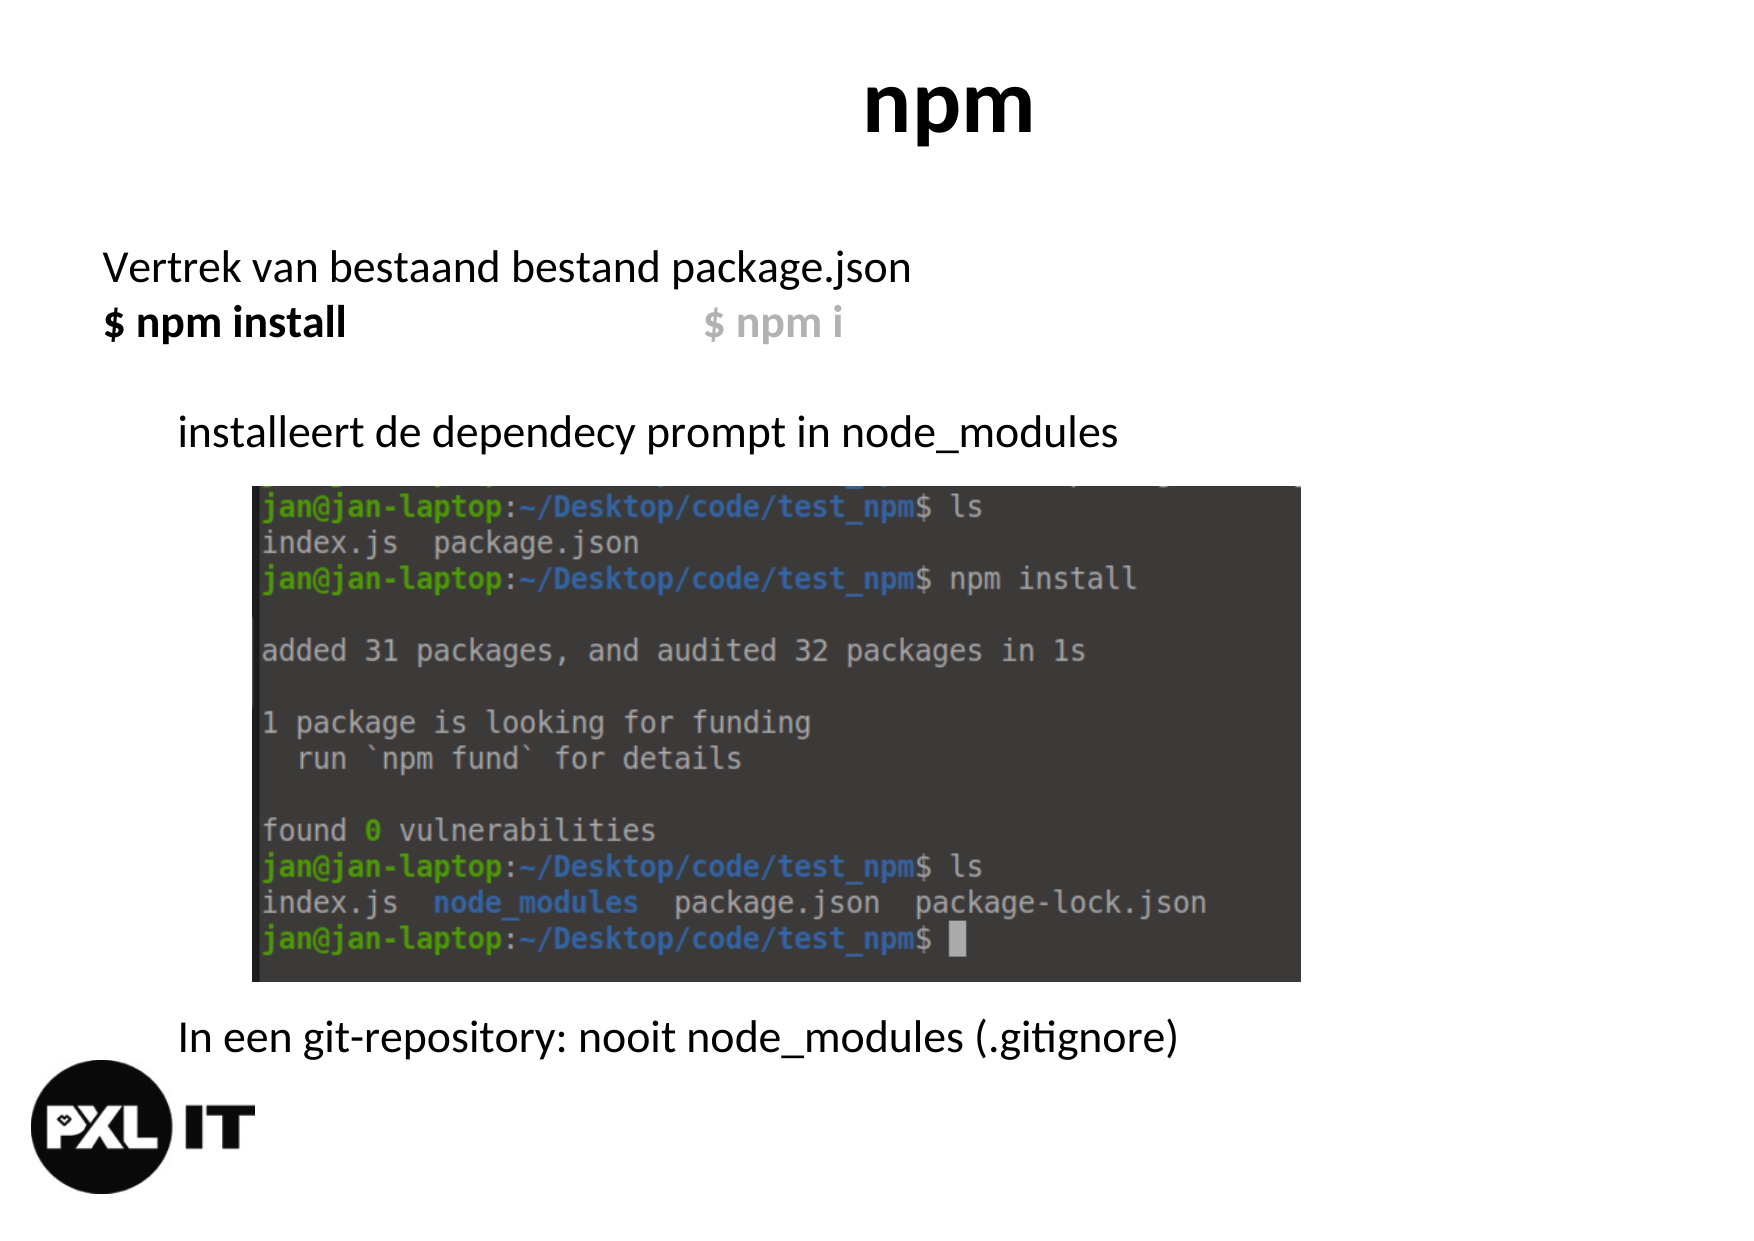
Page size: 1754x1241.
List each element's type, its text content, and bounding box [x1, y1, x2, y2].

text_box npm [235, 33, 1684, 159]
picture [31, 1060, 255, 1194]
text_box Vertrek van bestaand bestand package.json $ npm install $ npm i installeert de dependecy prompt in node_modules In een git-repository: nooit node_modules (.gitignore) [87, 229, 1754, 1179]
picture [252, 486, 1301, 982]
